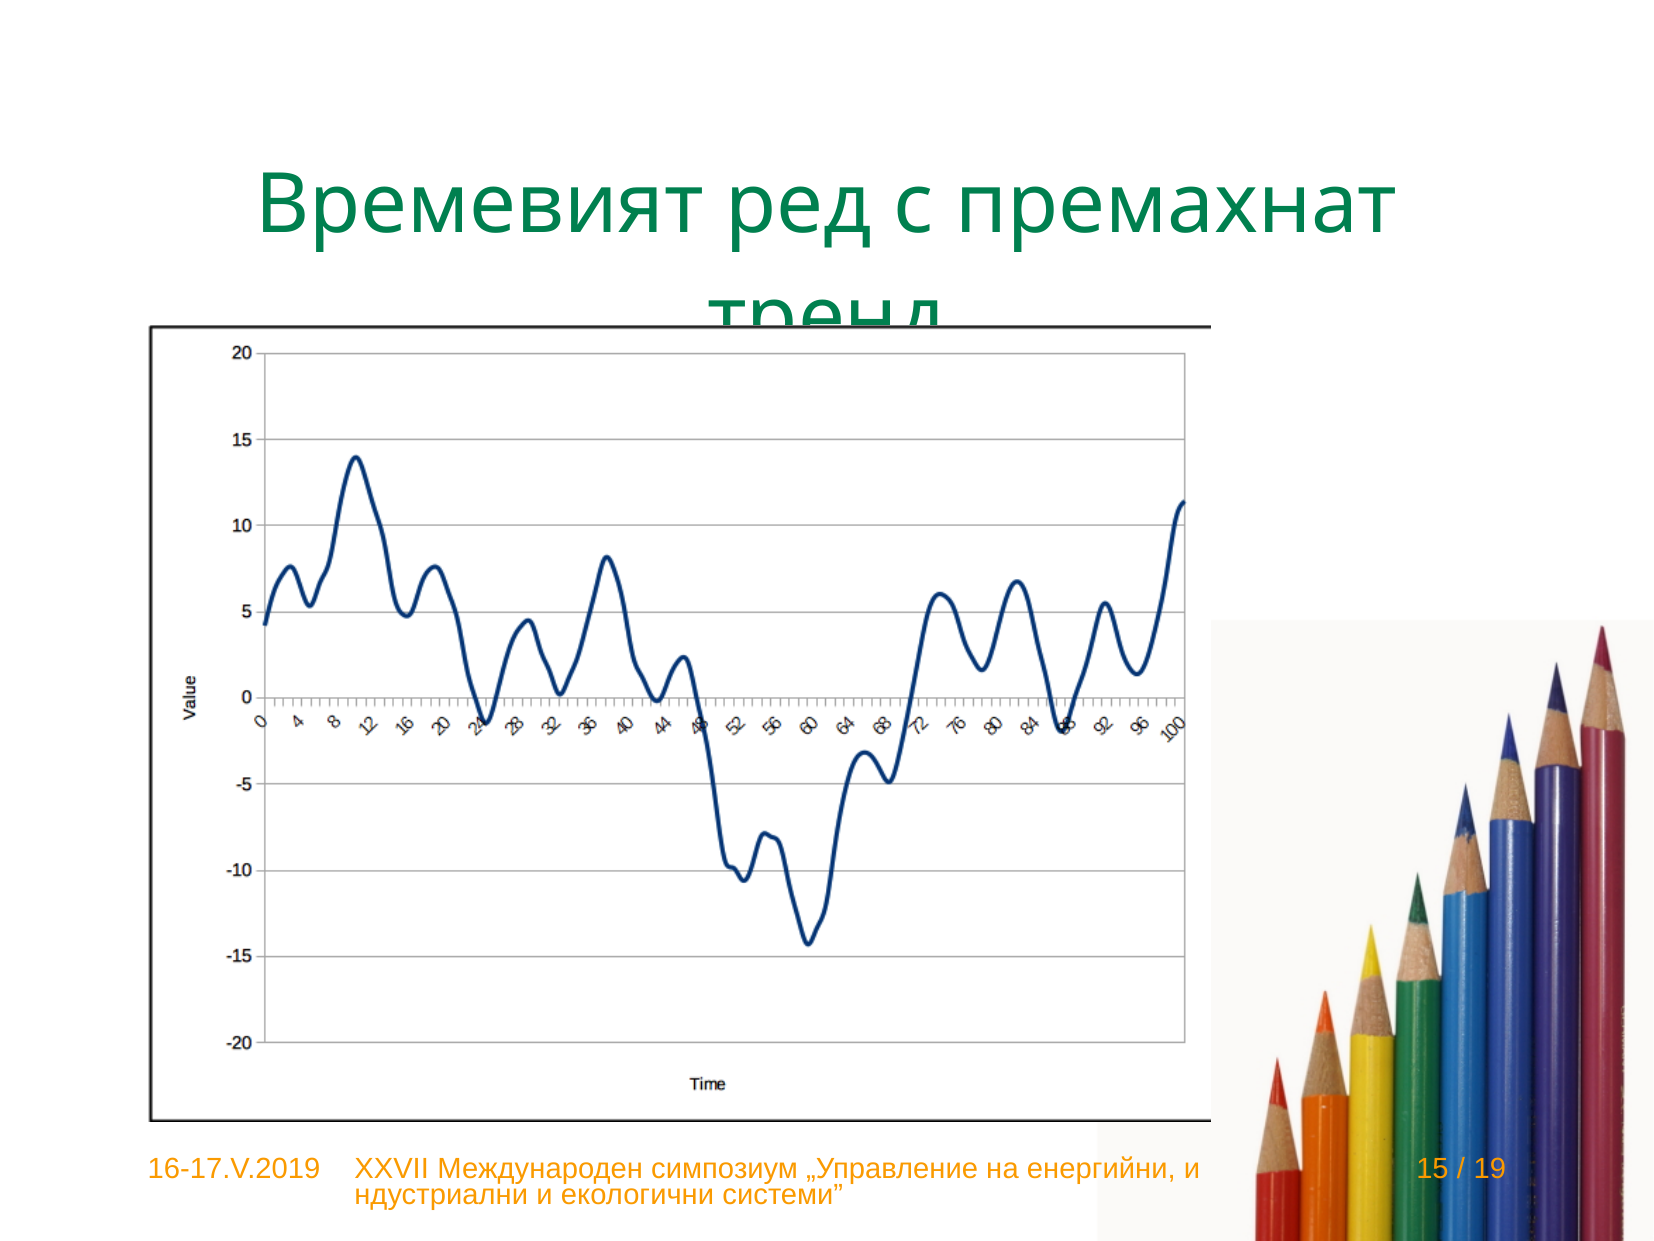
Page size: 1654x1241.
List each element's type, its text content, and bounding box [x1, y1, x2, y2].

picture [0, 0, 1654, 1241]
title Времевият ред с премахнат тренд [147, 153, 1506, 361]
